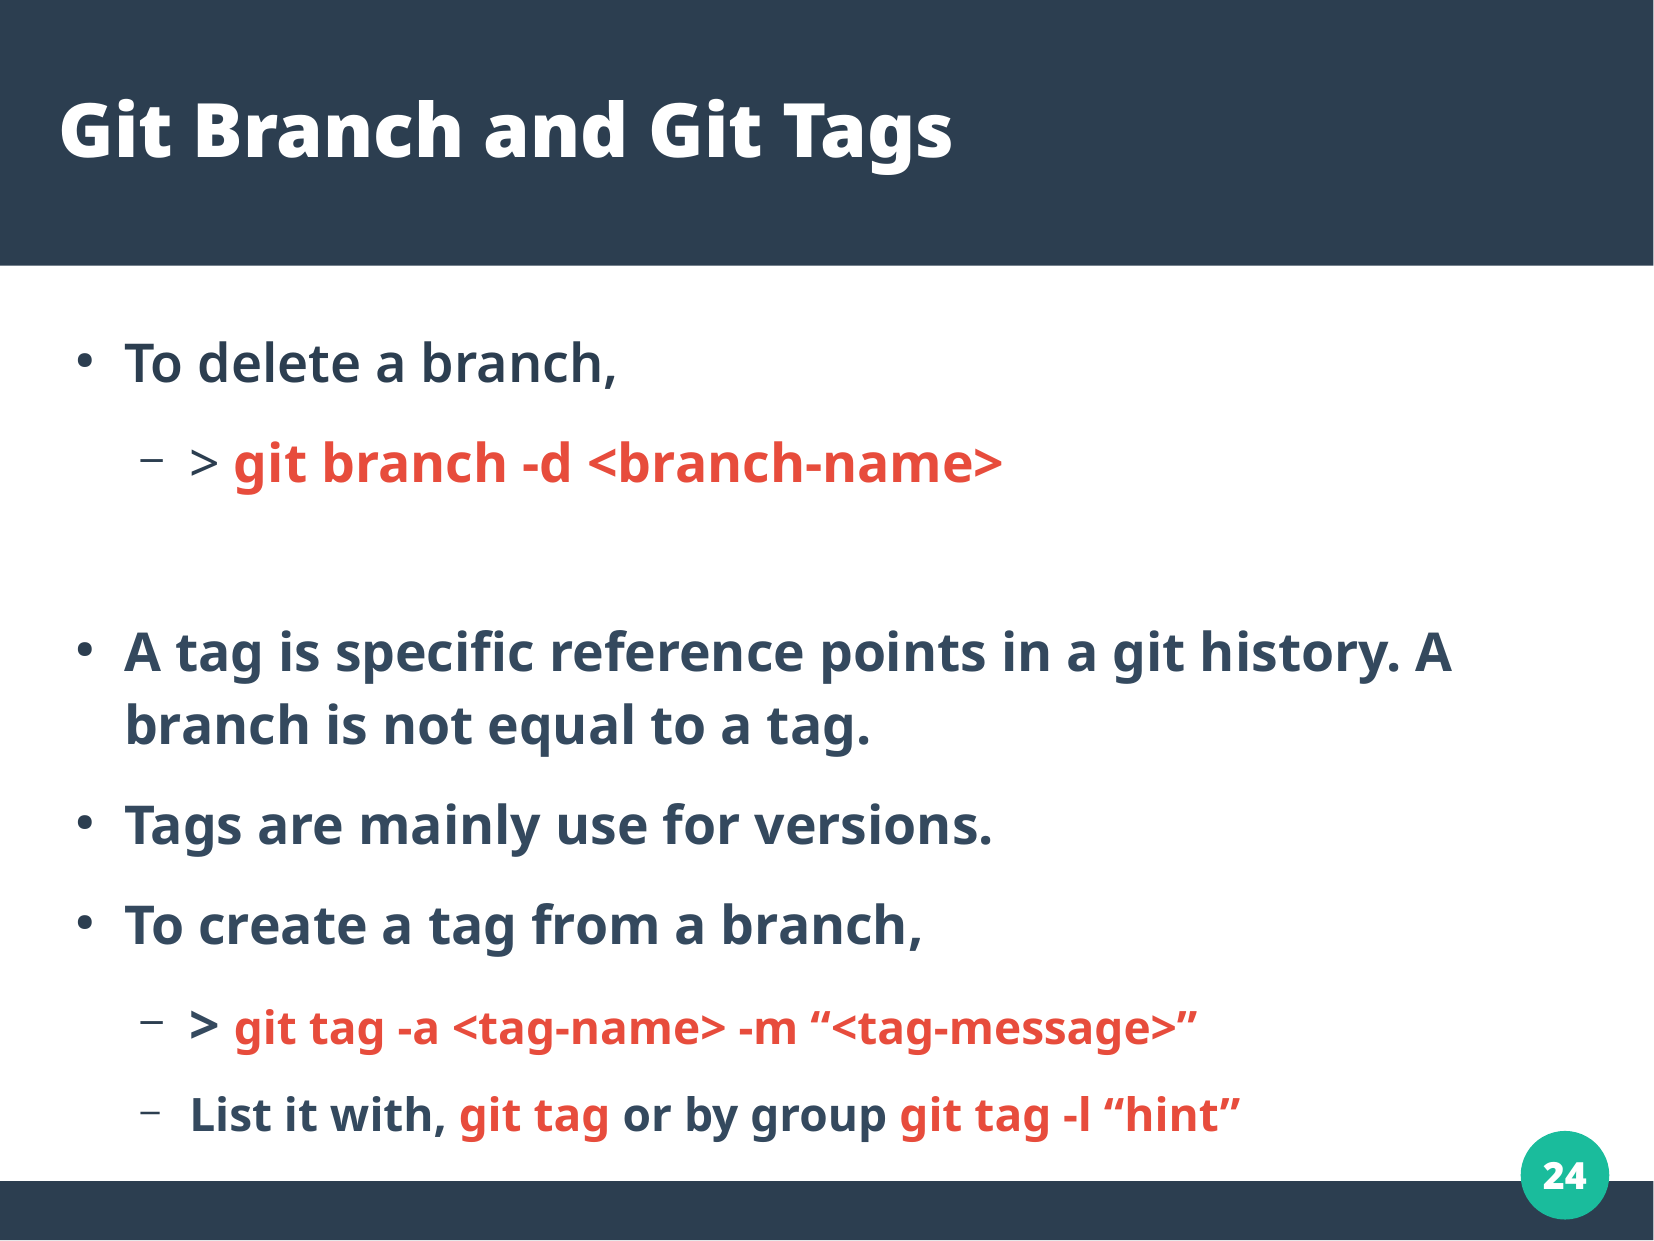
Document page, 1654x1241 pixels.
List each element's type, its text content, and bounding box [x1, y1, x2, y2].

list To delete a branch, > git branch -d <branch-name> A tag is specific reference points in a git history. A branch is not equal to a tag. Tags are mainly use for versions. To create a tag from a branch, > git tag -a <tag-name> -m “<tag-message>” List it with, git tag or by group git tag -l “hint” [59, 324, 1595, 1152]
title Git Branch and Git Tags [59, 49, 1595, 207]
